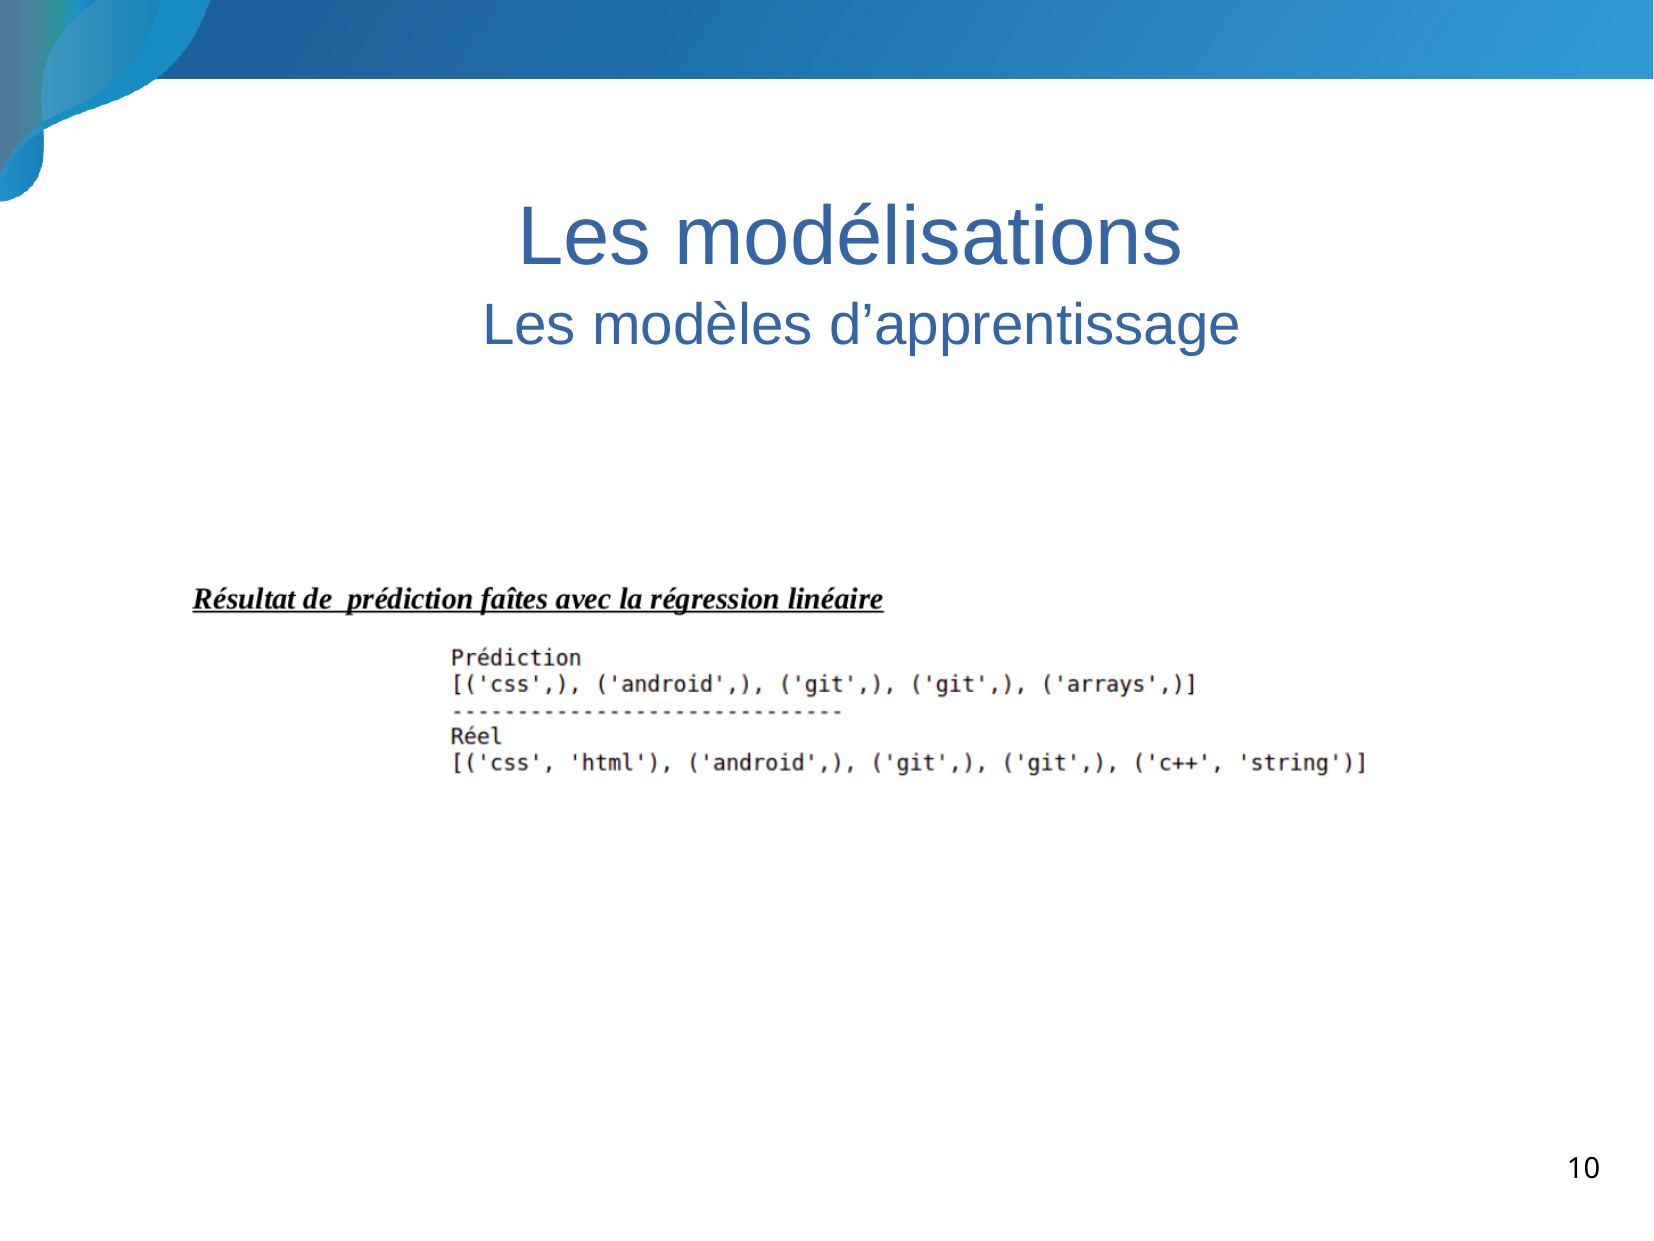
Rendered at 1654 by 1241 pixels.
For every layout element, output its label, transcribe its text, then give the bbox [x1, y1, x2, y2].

picture [0, 0, 1654, 1241]
title Les modèles d’apprentissage [82, 227, 1571, 421]
title Les modélisations [82, 139, 1571, 227]
